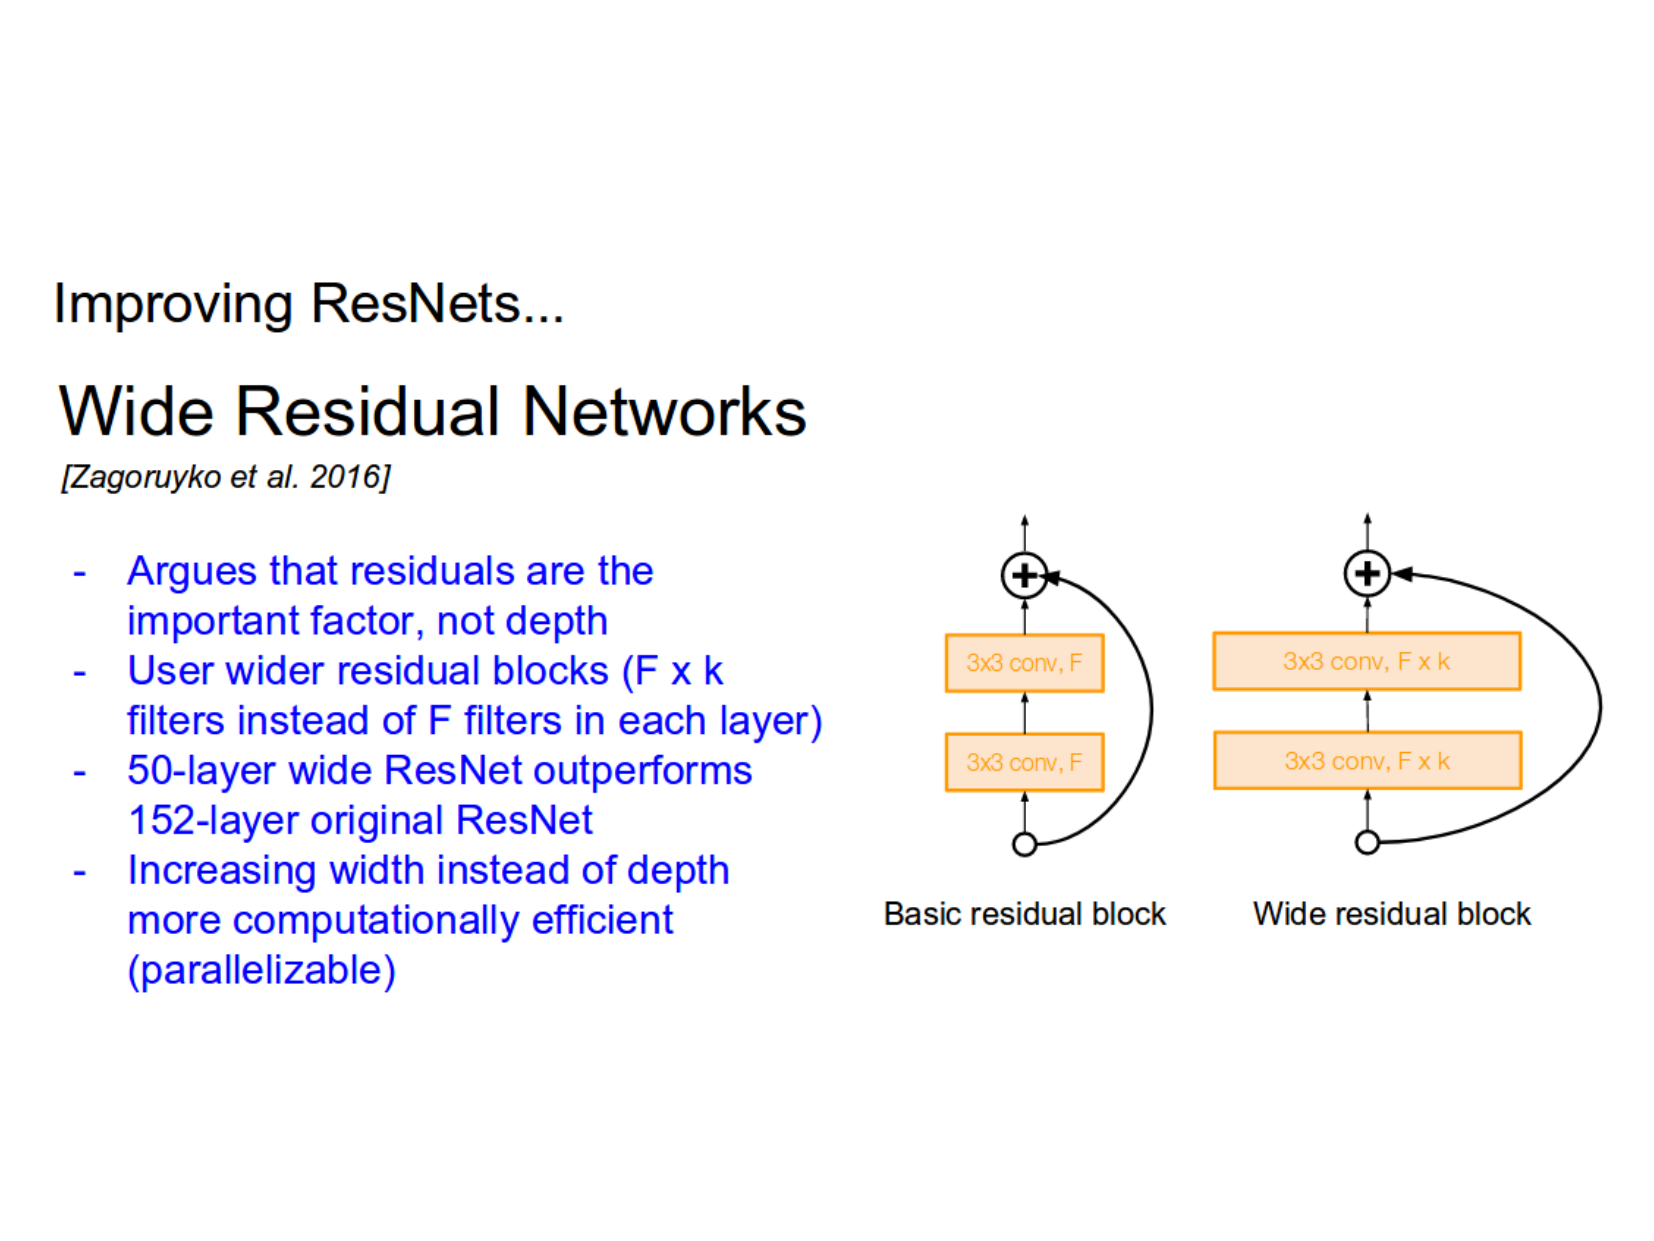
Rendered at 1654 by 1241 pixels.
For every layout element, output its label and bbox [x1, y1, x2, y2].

picture [23, 271, 1636, 1063]
